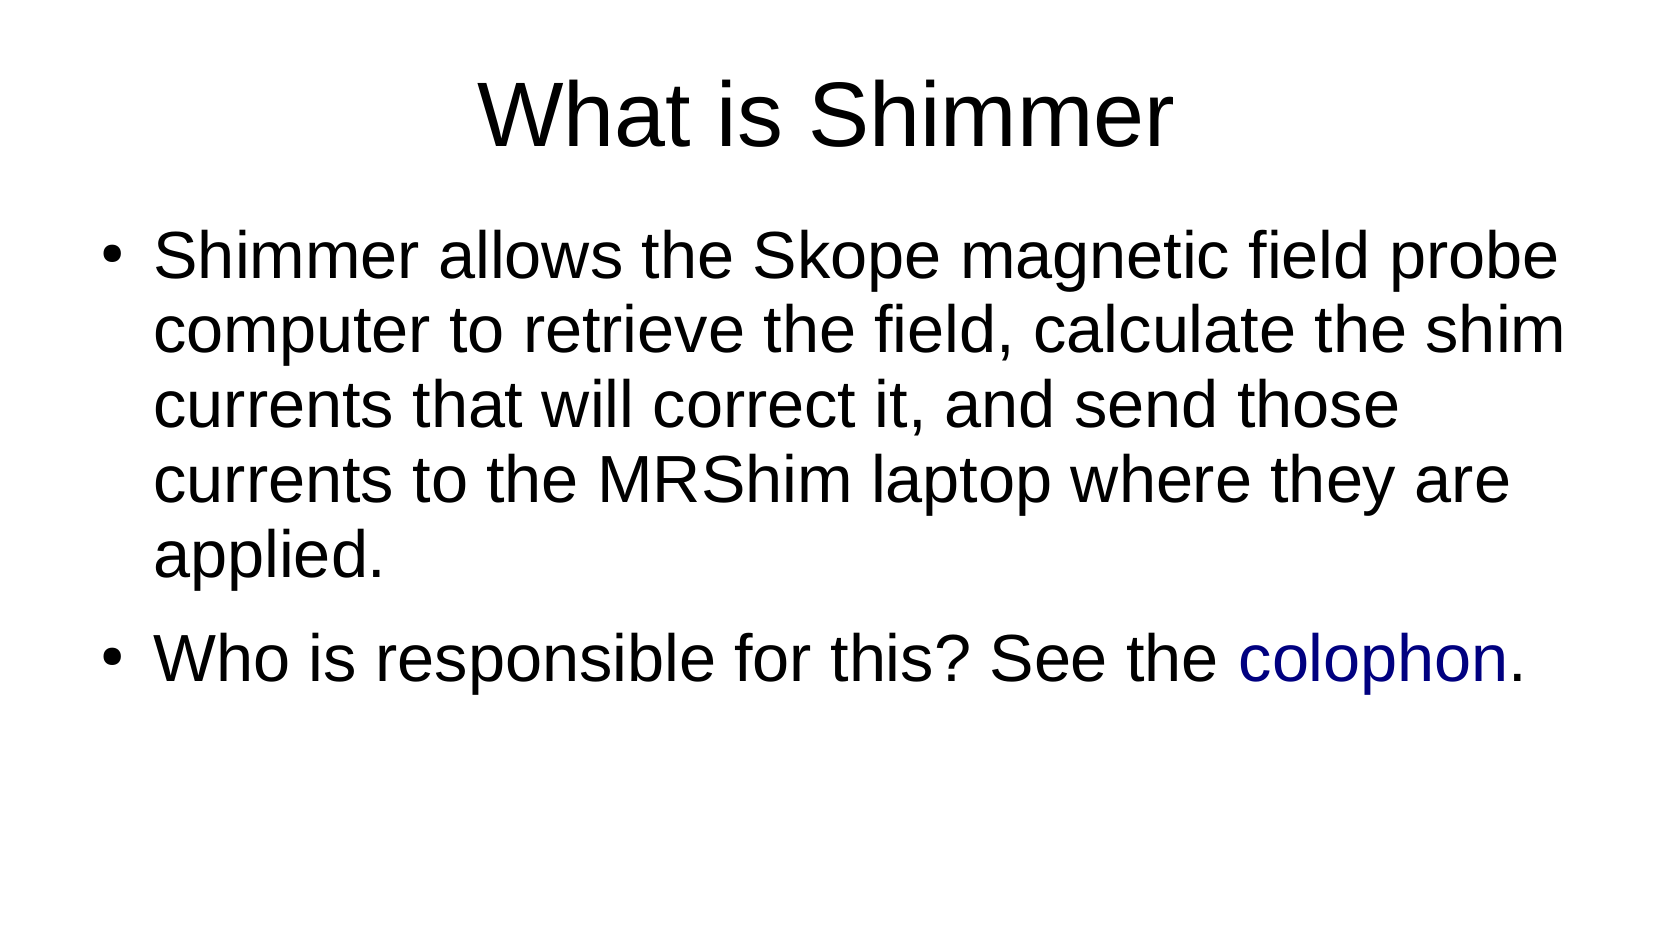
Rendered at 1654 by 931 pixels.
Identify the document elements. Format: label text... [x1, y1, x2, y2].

list Shimmer allows the Skope magnetic field probe computer to retrieve the field, calculate the shim currents that will correct it, and send those currents to the MRShim laptop where they are applied. Who is responsible for this? See the colophon. [82, 217, 1571, 758]
title What is Shimmer [82, 37, 1571, 193]
